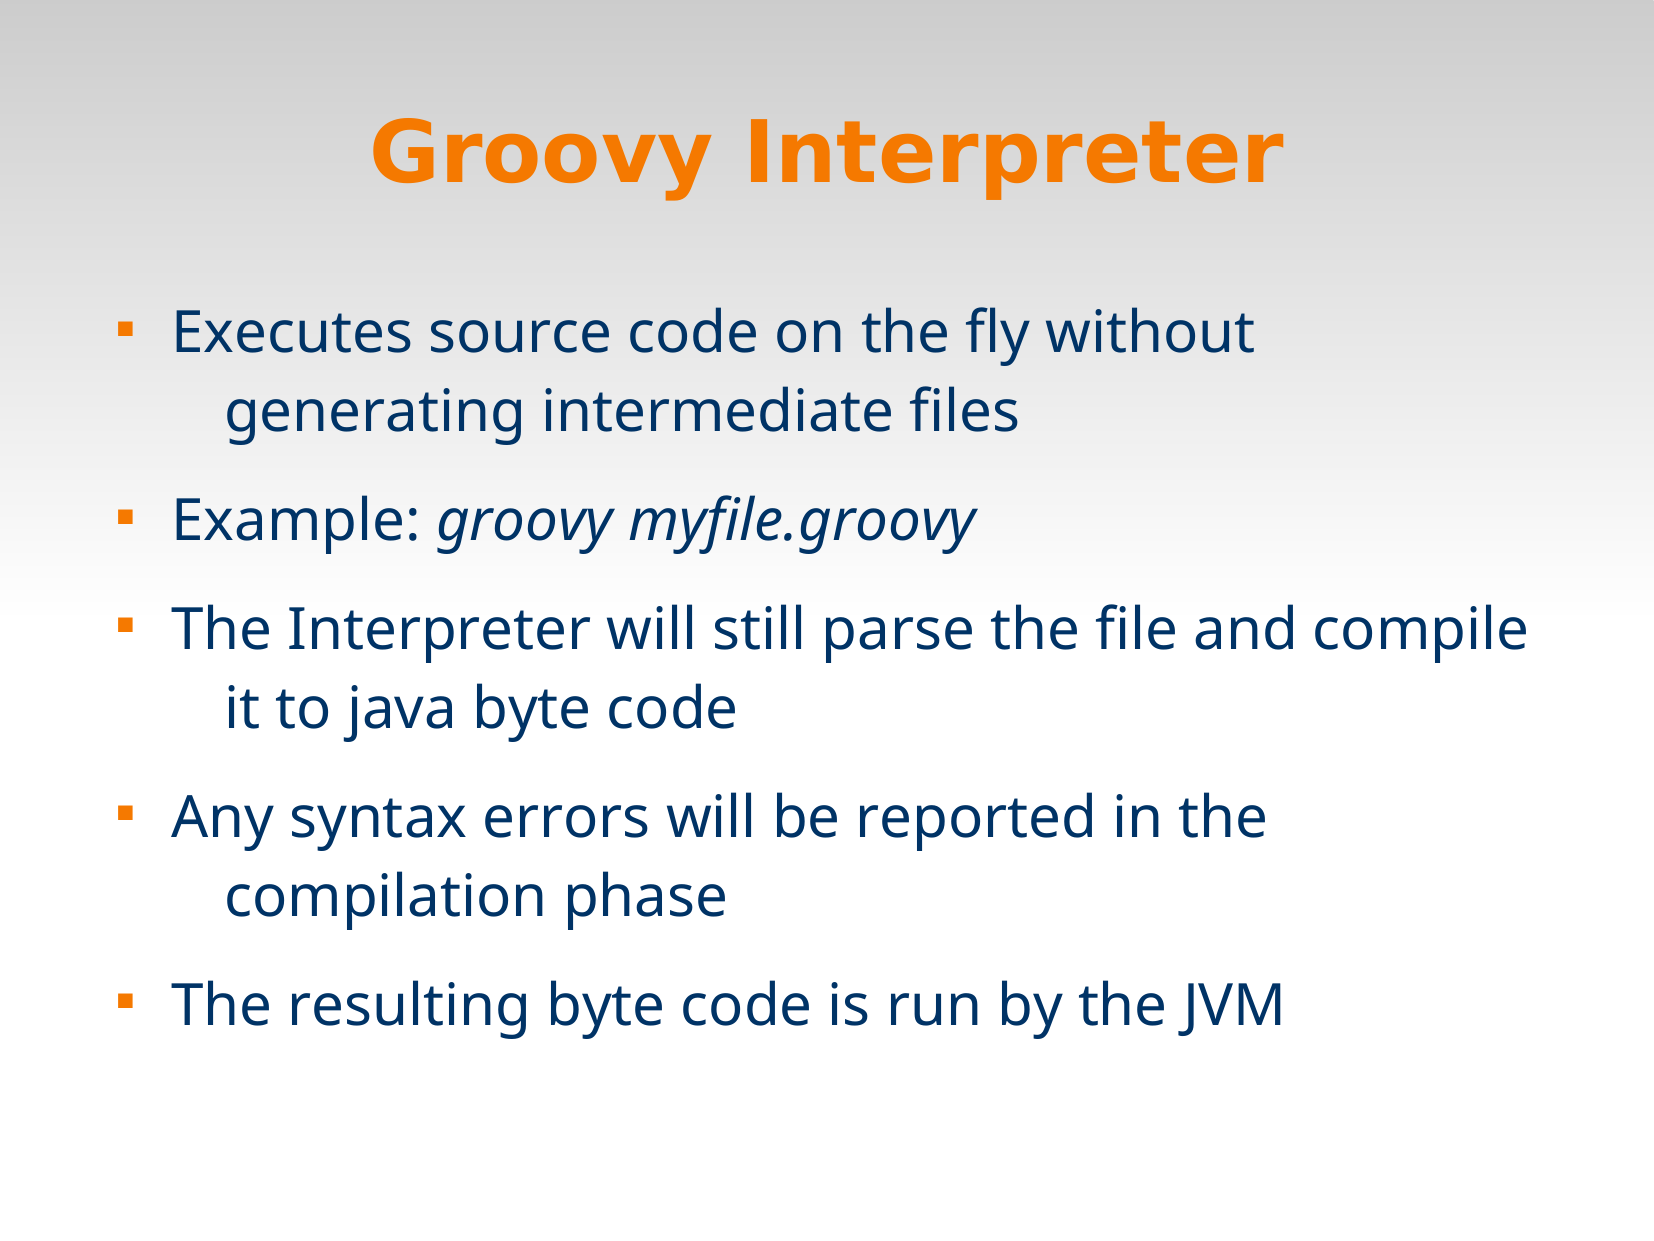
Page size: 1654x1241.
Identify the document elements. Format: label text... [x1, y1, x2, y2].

title Groovy Interpreter [82, 49, 1571, 257]
list Executes source code on the fly without generating intermediate files Example: groovy myfile.groovy The Interpreter will still parse the file and compile it to java byte code Any syntax errors will be reported in the compilation phase The resulting byte code is run by the JVM [82, 290, 1571, 1109]
